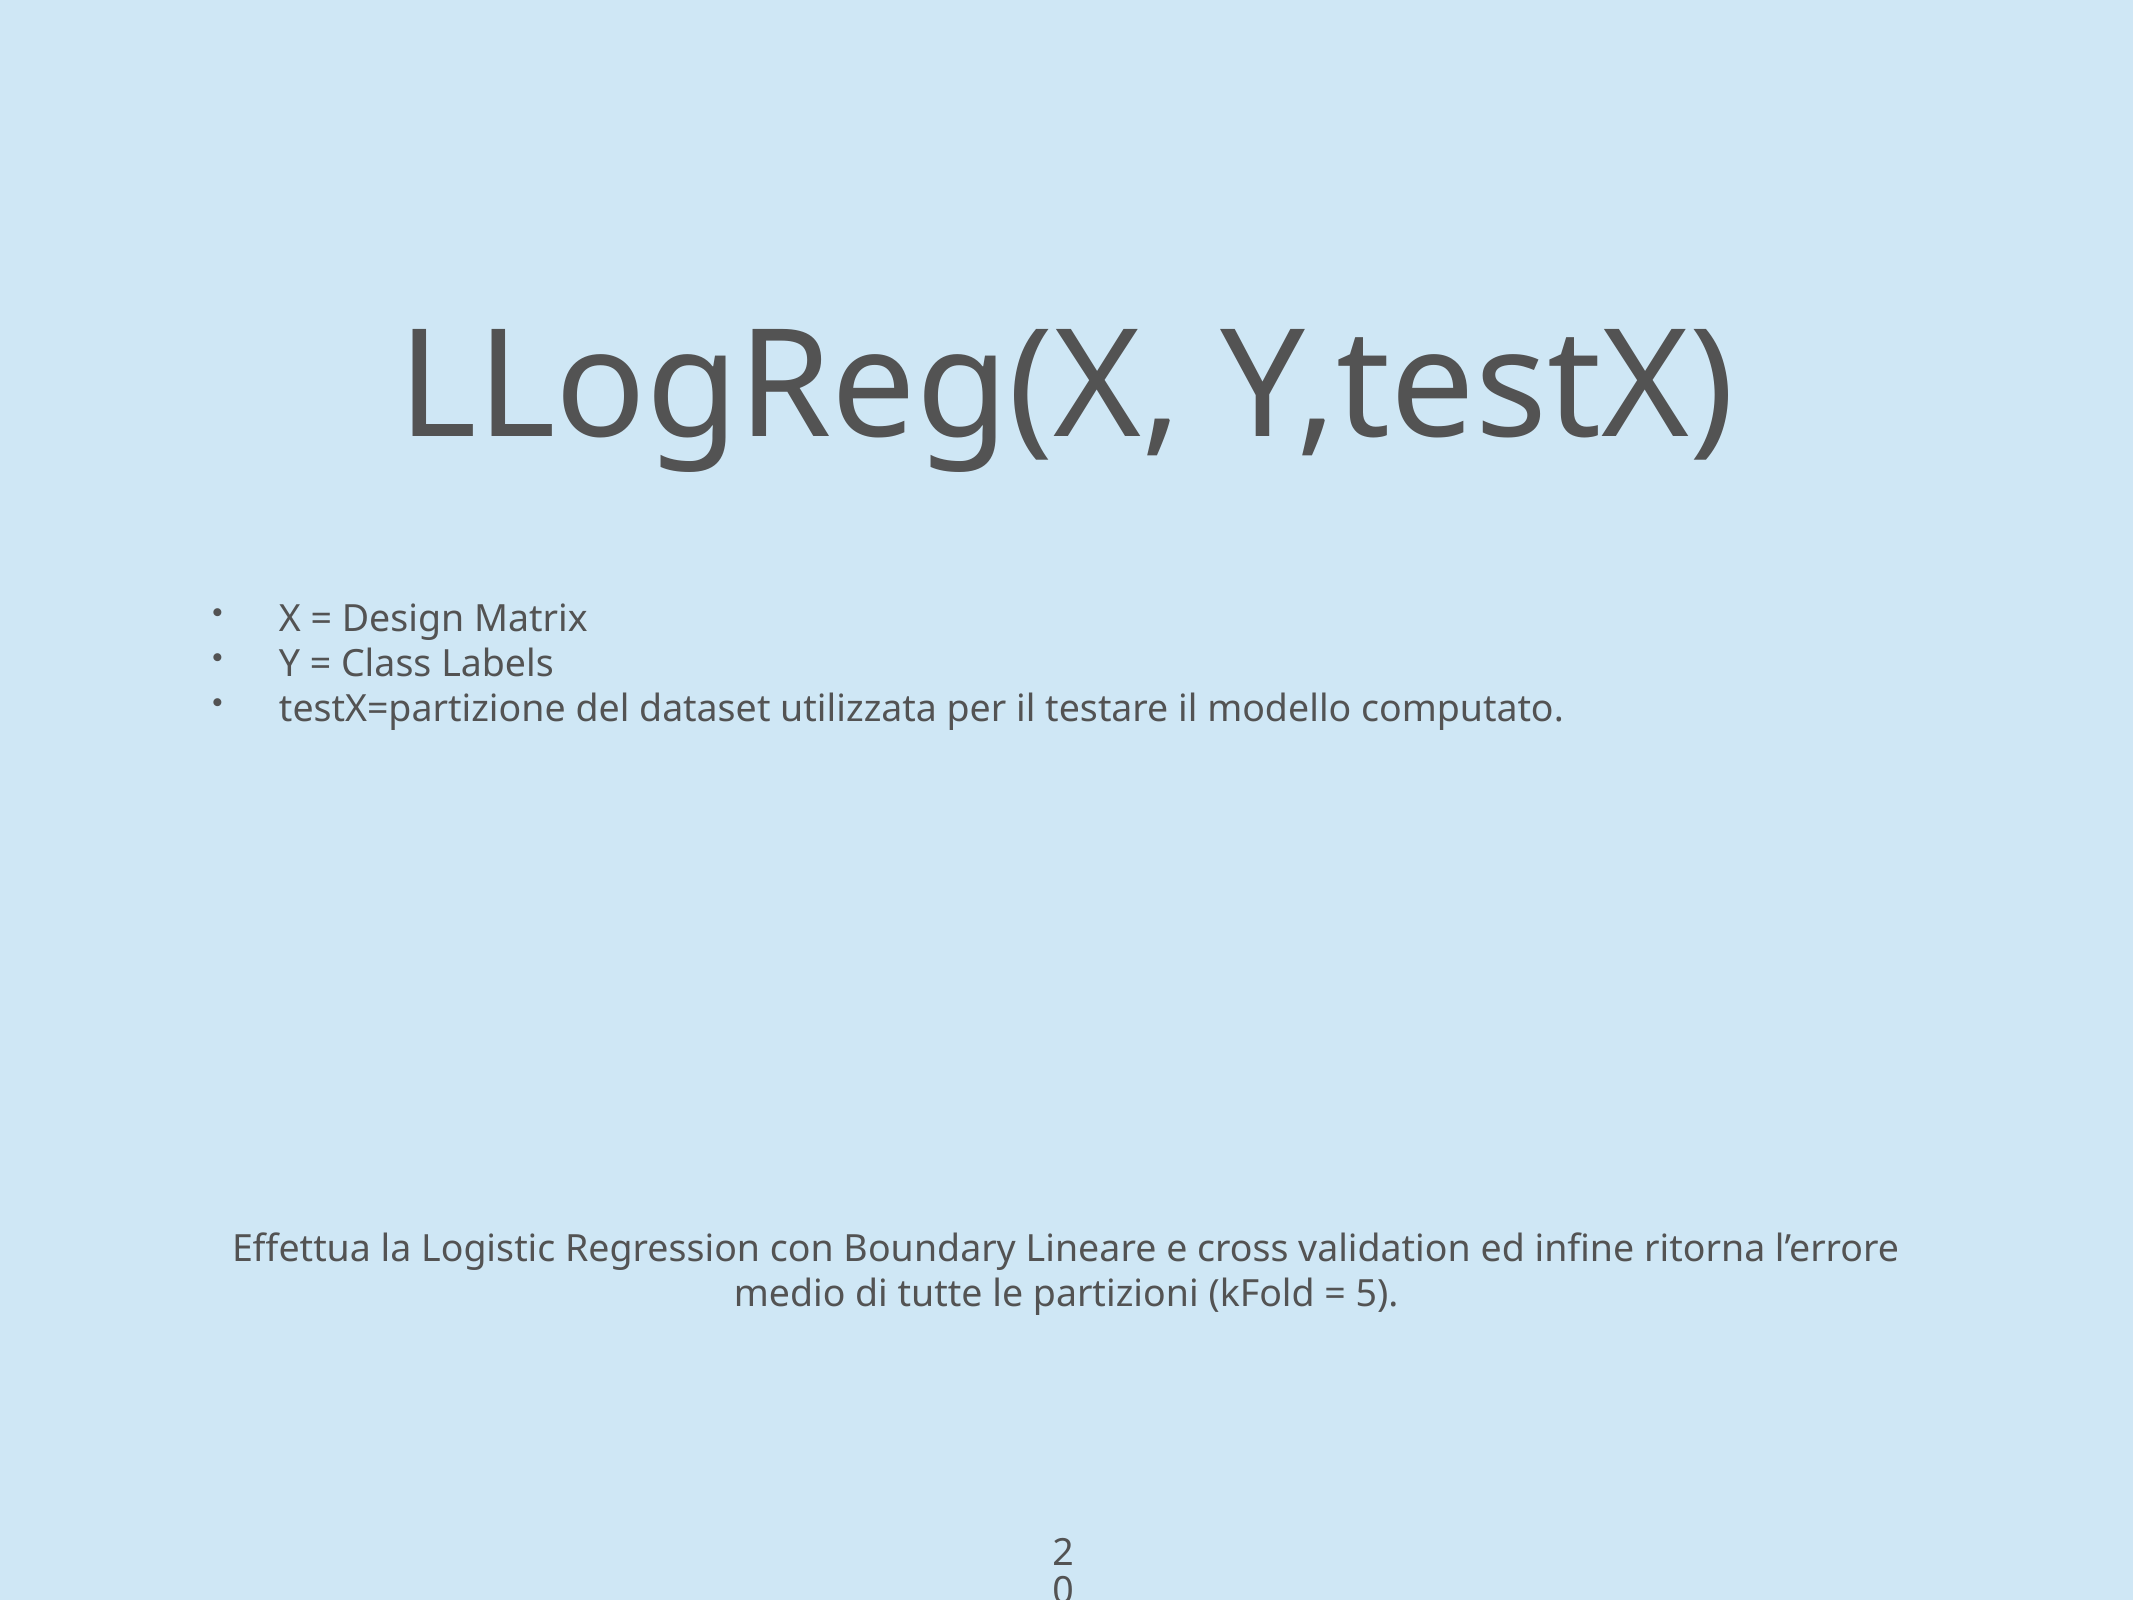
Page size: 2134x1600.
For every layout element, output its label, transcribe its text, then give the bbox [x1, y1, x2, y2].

slide_number <numero> [1037, 1520, 1094, 1580]
title LLogReg(X, Y,testX) [58, 110, 2075, 642]
text_box X = Design Matrix Y = Class Labels testX=partizione del dataset utilizzata per il testare il modello computato. [203, 585, 1930, 738]
text_box Effettua la Logistic Regression con Boundary Lineare e cross validation ed infine ritorna l’errore medio di tutte le partizioni (kFold = 5). [223, 1215, 1910, 1323]
